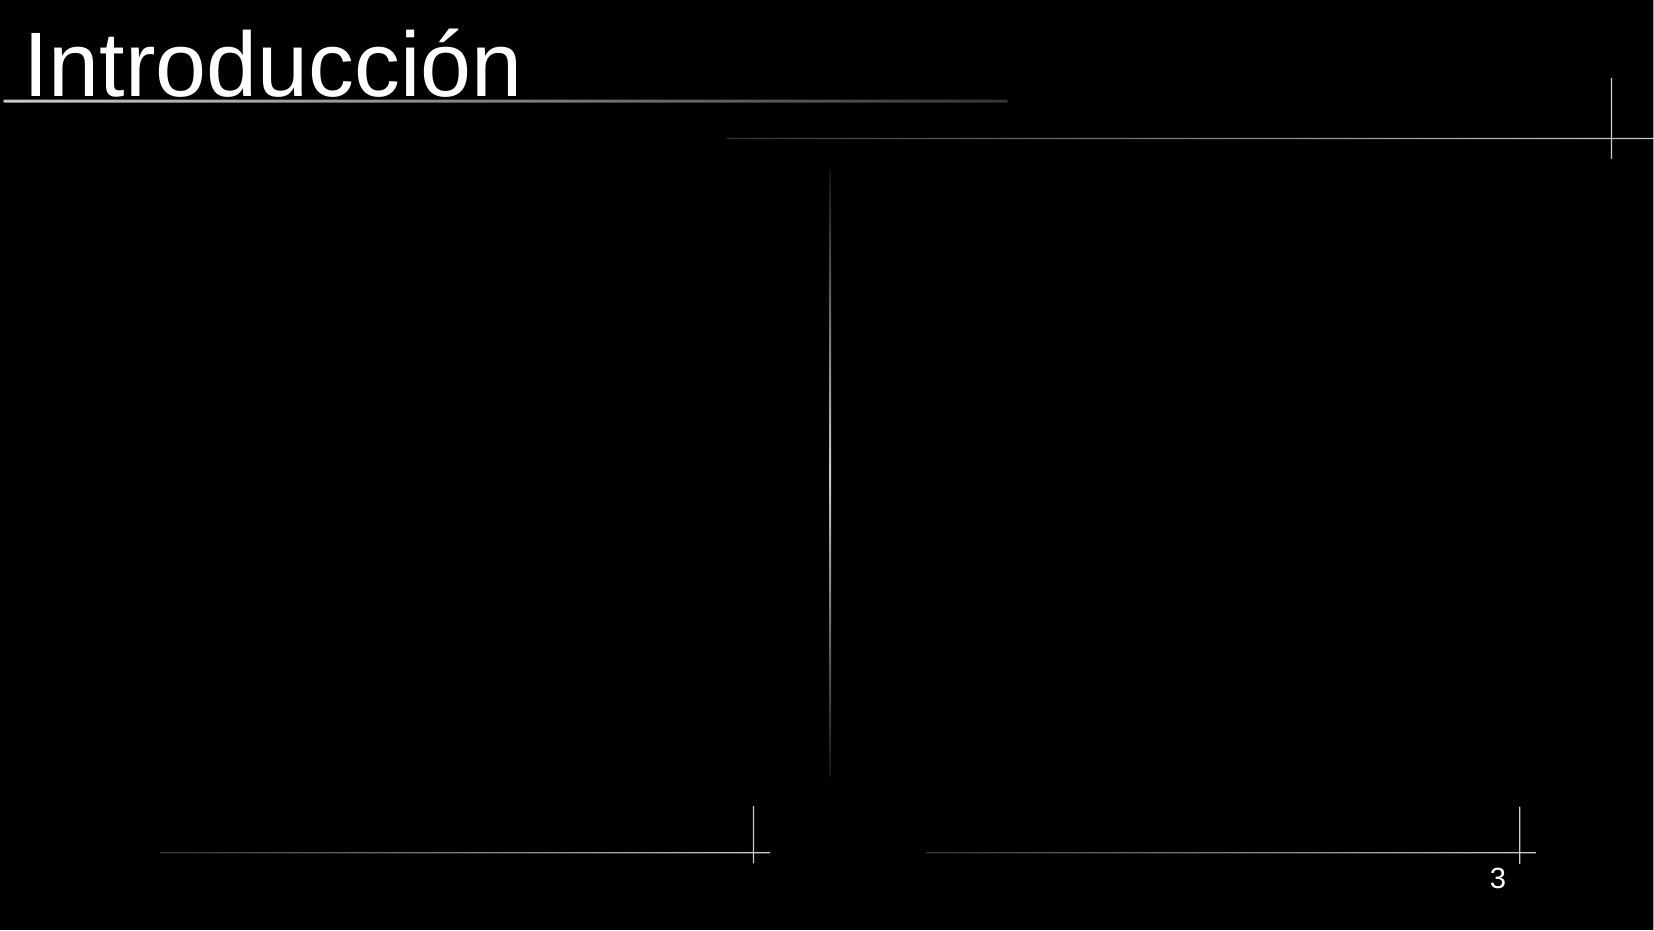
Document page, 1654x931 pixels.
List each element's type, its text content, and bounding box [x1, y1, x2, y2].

title Introducción [23, 11, 1589, 119]
